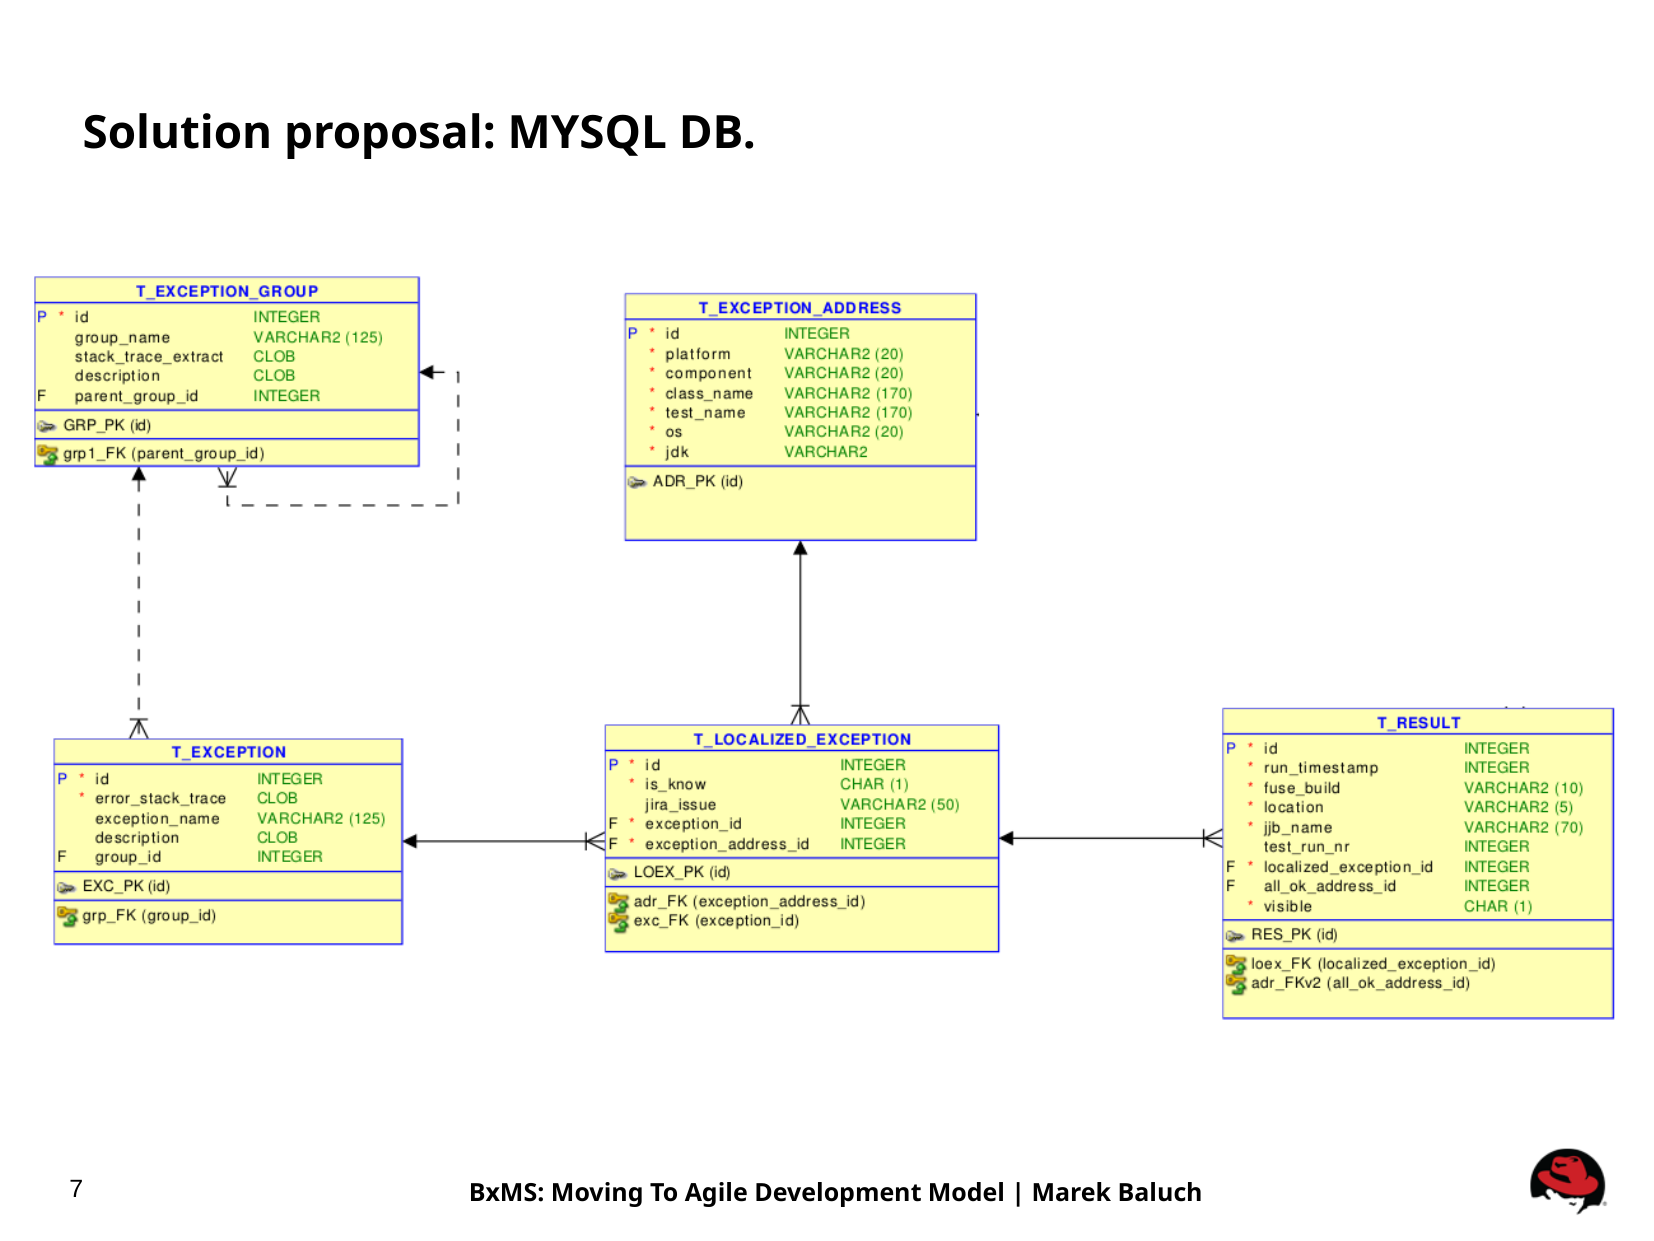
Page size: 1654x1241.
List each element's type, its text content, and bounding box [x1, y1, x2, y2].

picture [1529, 1146, 1613, 1224]
title Solution proposal: MYSQL DB. [82, 37, 1571, 181]
picture [9, 181, 1654, 1072]
